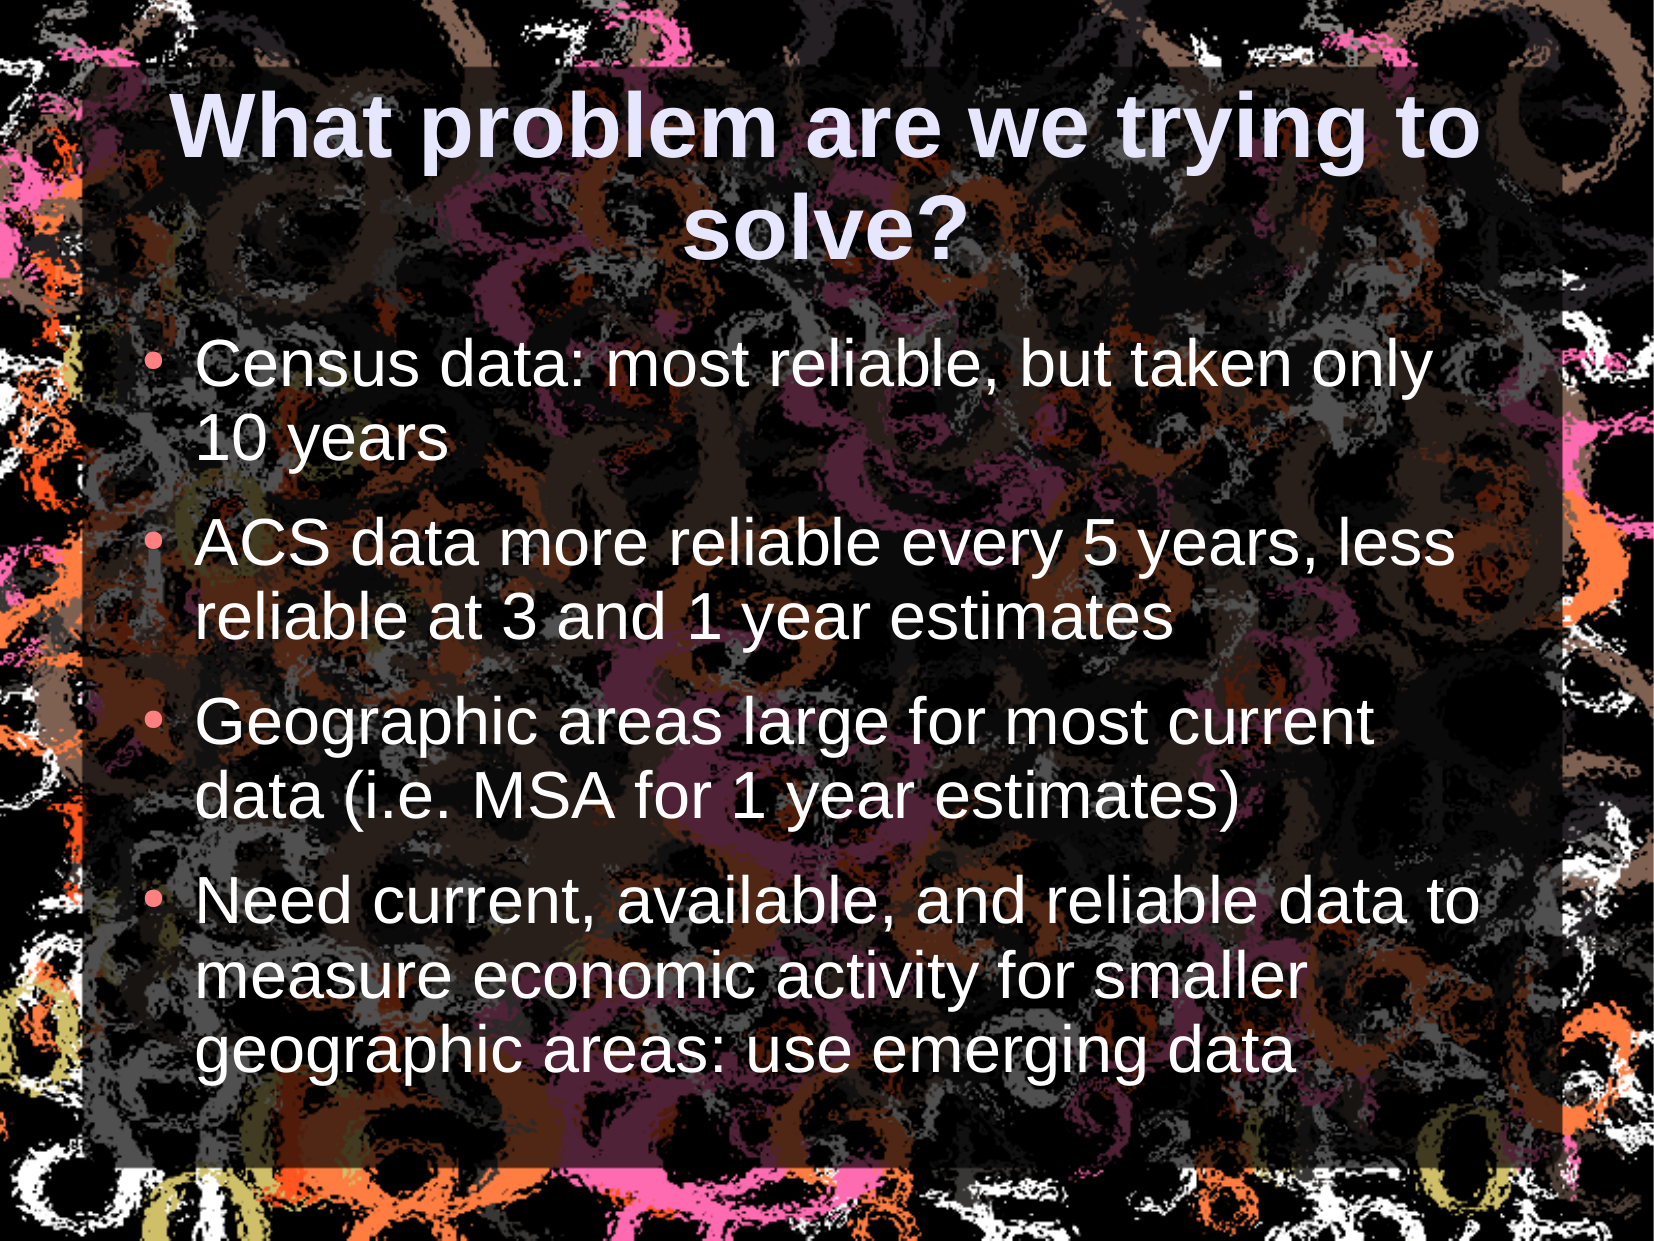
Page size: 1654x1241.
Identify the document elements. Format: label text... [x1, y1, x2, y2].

picture [0, 0, 1654, 1241]
title What problem are we trying to solve? [82, 73, 1571, 281]
list Census data: most reliable, but taken only 10 years ACS data more reliable every 5 years, less reliable at 3 and 1 year estimates Geographic areas large for most current data (i.e. MSA for 1 year estimates) Need current, available, and reliable data to measure economic activity for smaller geographic areas: use emerging data [124, 325, 1518, 1088]
